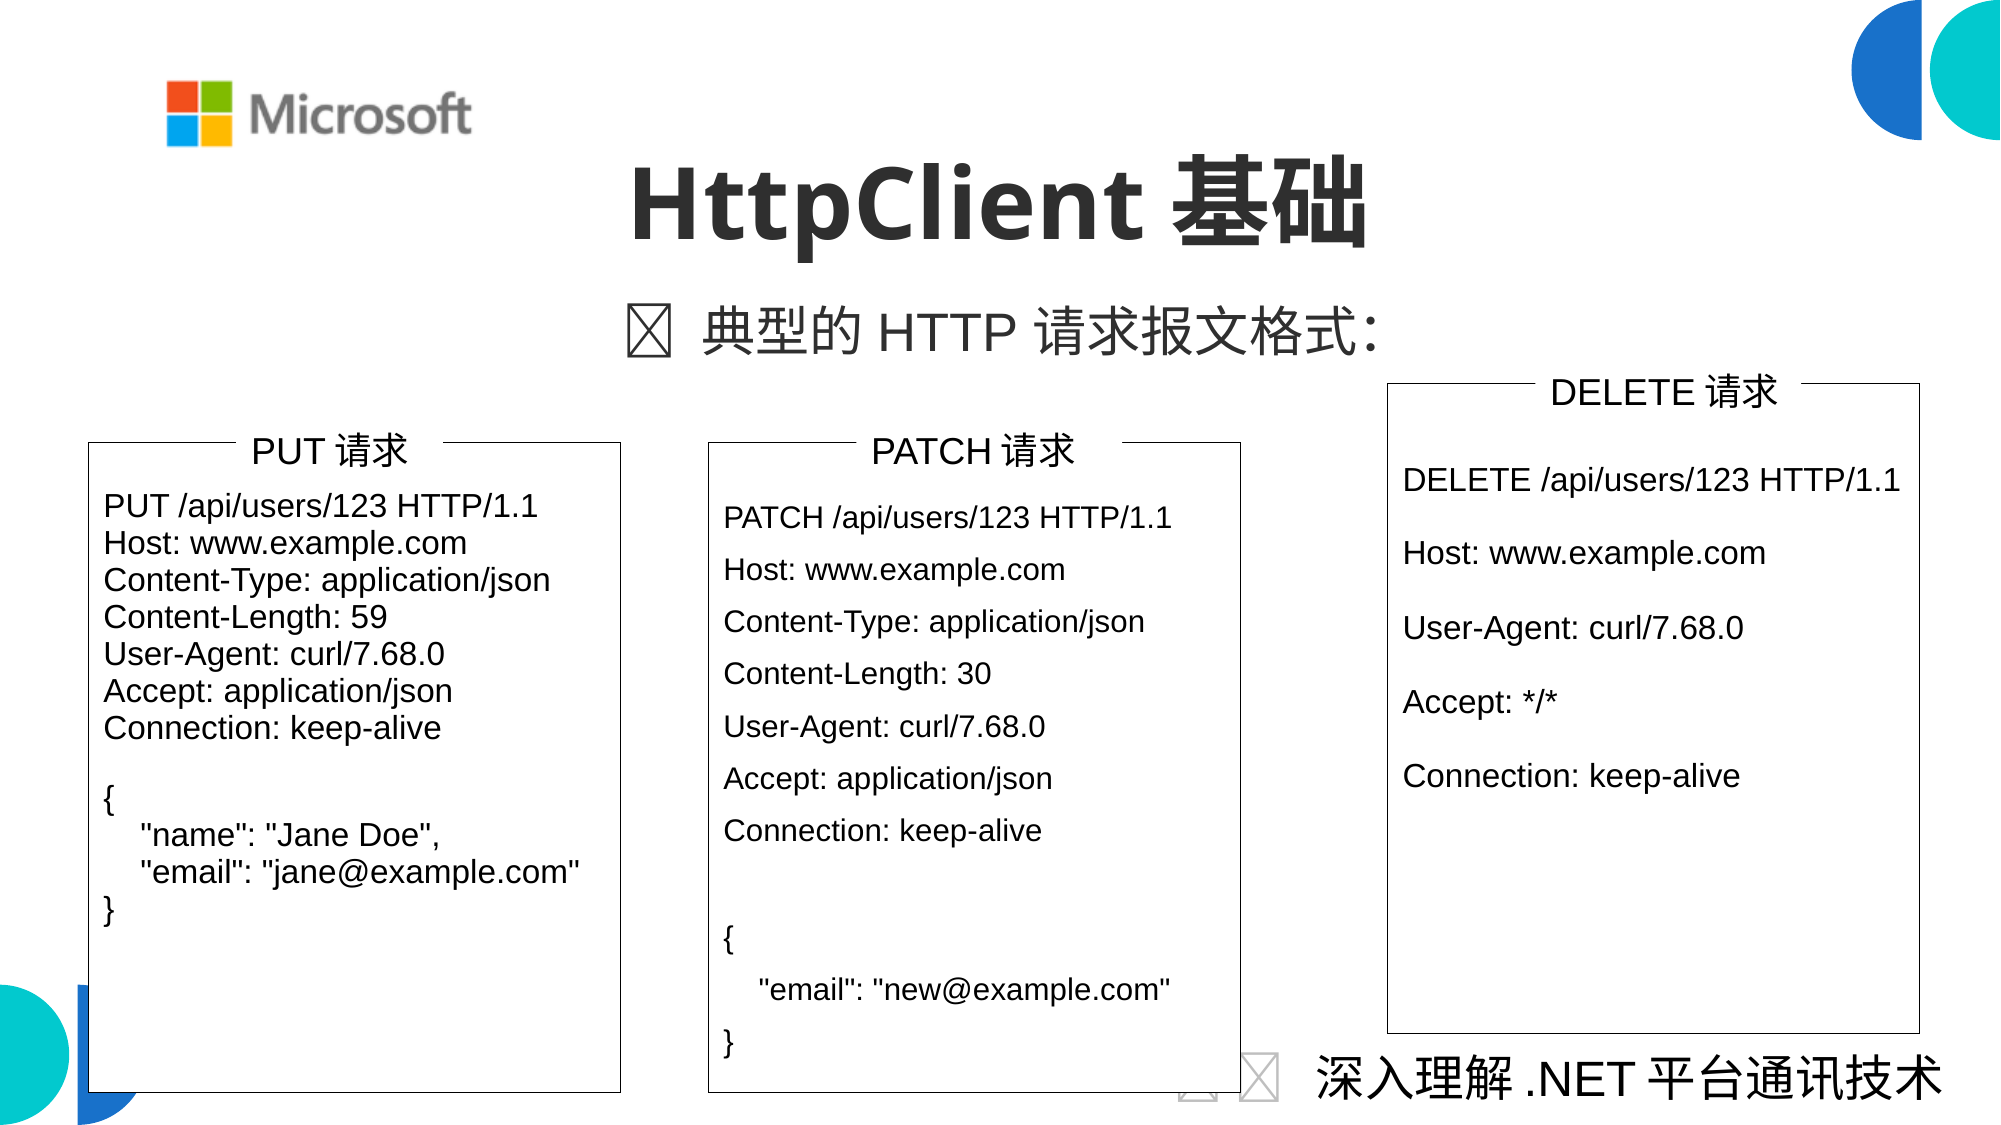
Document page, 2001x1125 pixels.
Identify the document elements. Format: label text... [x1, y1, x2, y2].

text_box DELETE /api/users/123 HTTP/1.1 Host: www.example.com User-Agent: curl/7.68.0 Accept: */* Connection: keep-alive [1387, 383, 1920, 1034]
text_box PUT /api/users/123 HTTP/1.1 Host: www.example.com Content-Type: application/json Content-Length: 59 User-Agent: curl/7.68.0 Accept: application/json Connection: keep-alive { "name": "Jane Doe", "email": "jane@example.com" } [88, 442, 621, 1093]
subtitle 🚀 🚀 深入理解.NET平台通讯技术 [1173, 1046, 1952, 1107]
text_box PATCH请求 [856, 413, 1123, 478]
text_box DELETE请求 [1535, 354, 1802, 419]
title HttpClient基础 [137, 106, 1861, 292]
text_box PATCH /api/users/123 HTTP/1.1 Host: www.example.com Content-Type: application/json Content-Length: 30 User-Agent: curl/7.68.0 Accept: application/json Connection: keep-alive { "email": "new@example.com" } [708, 442, 1241, 1093]
text_box PUT请求 [236, 413, 443, 478]
text_box 🚀 典型的HTTP请求报文格式： [236, 253, 1823, 373]
picture [85, 41, 552, 189]
